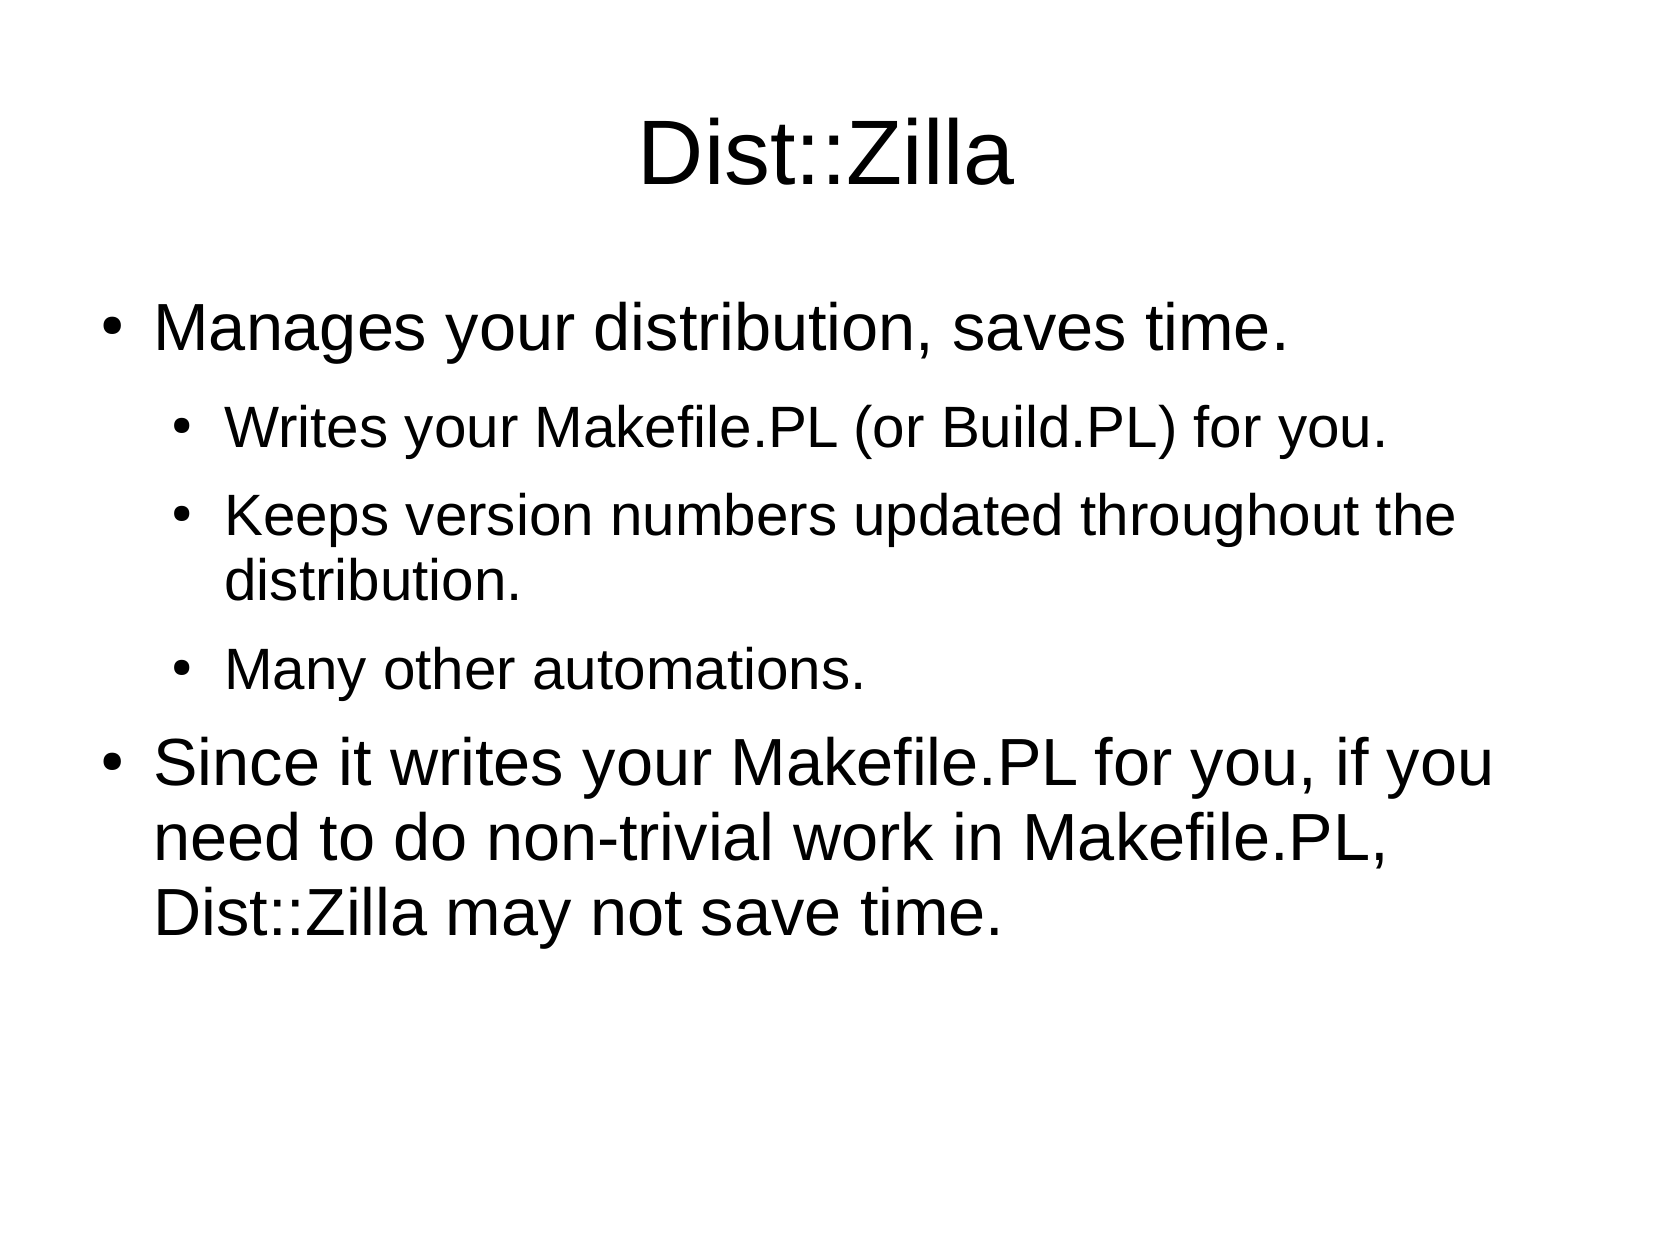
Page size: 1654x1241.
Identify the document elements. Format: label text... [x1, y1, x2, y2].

title Dist::Zilla [82, 49, 1571, 257]
list Manages your distribution, saves time. Writes your Makefile.PL (or Build.PL) for you. Keeps version numbers updated throughout the distribution. Many other automations. Since it writes your Makefile.PL for you, if you need to do non-trivial work in Makefile.PL, Dist::Zilla may not save time. [82, 290, 1571, 1109]
